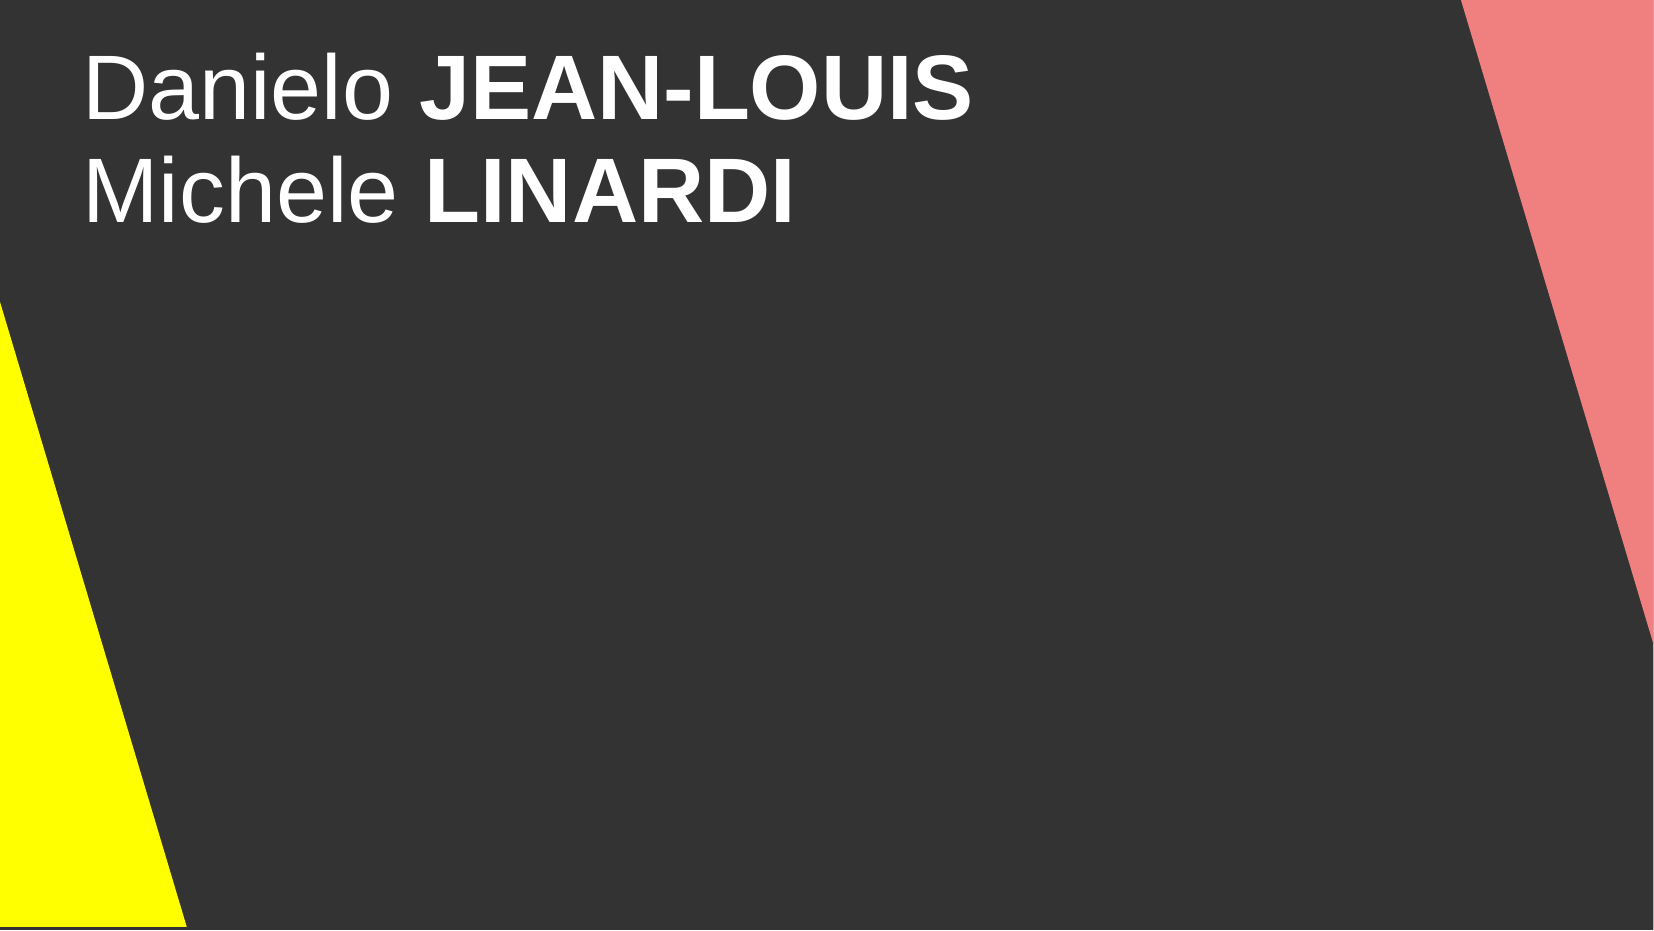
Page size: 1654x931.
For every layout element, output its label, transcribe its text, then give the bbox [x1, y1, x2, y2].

text_box [1460, 0, 1654, 647]
text_box [0, 301, 187, 927]
subtitle Danielo JEAN-LOUIS Michele LINARDI [82, 36, 1571, 758]
